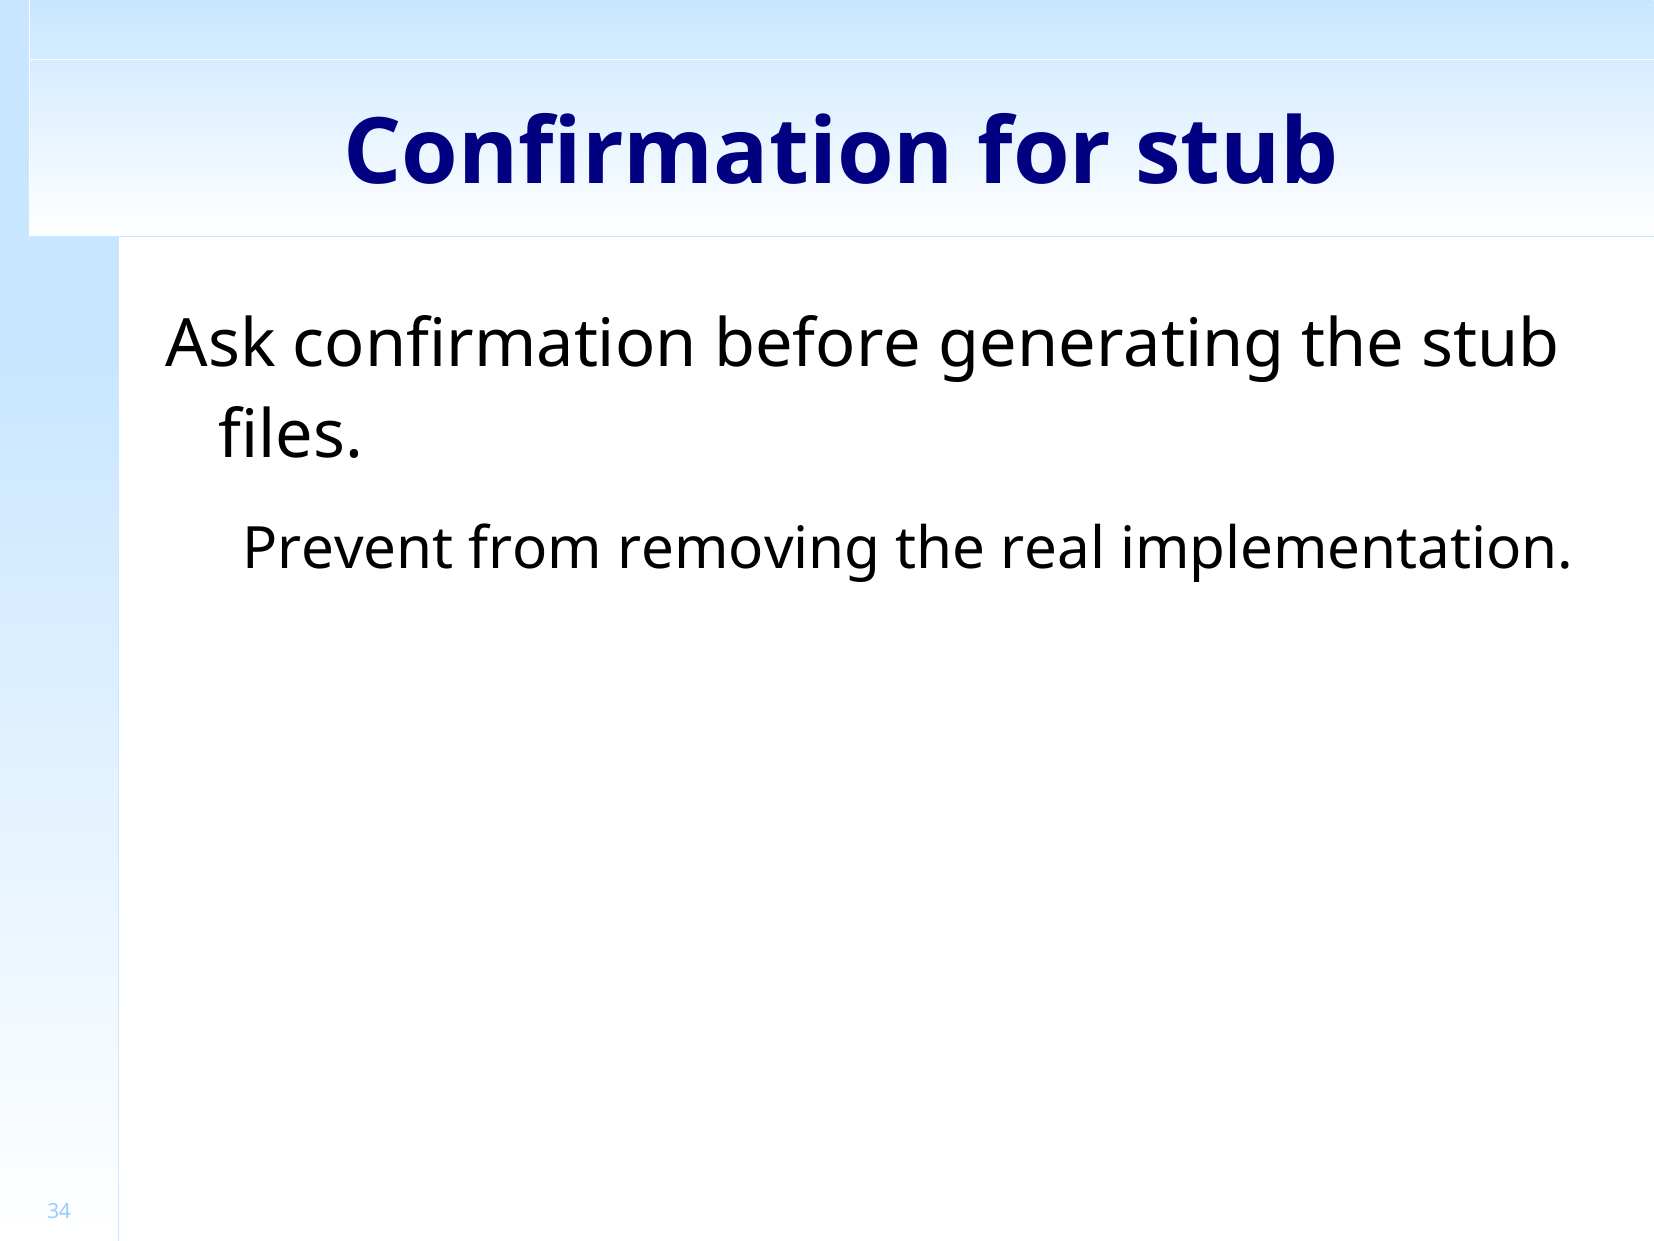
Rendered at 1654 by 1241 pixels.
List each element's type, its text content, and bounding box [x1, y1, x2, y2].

list Ask confirmation before generating the stub files. Prevent from removing the real implementation. [147, 295, 1625, 1182]
title Confirmation for stub [29, 59, 1654, 237]
